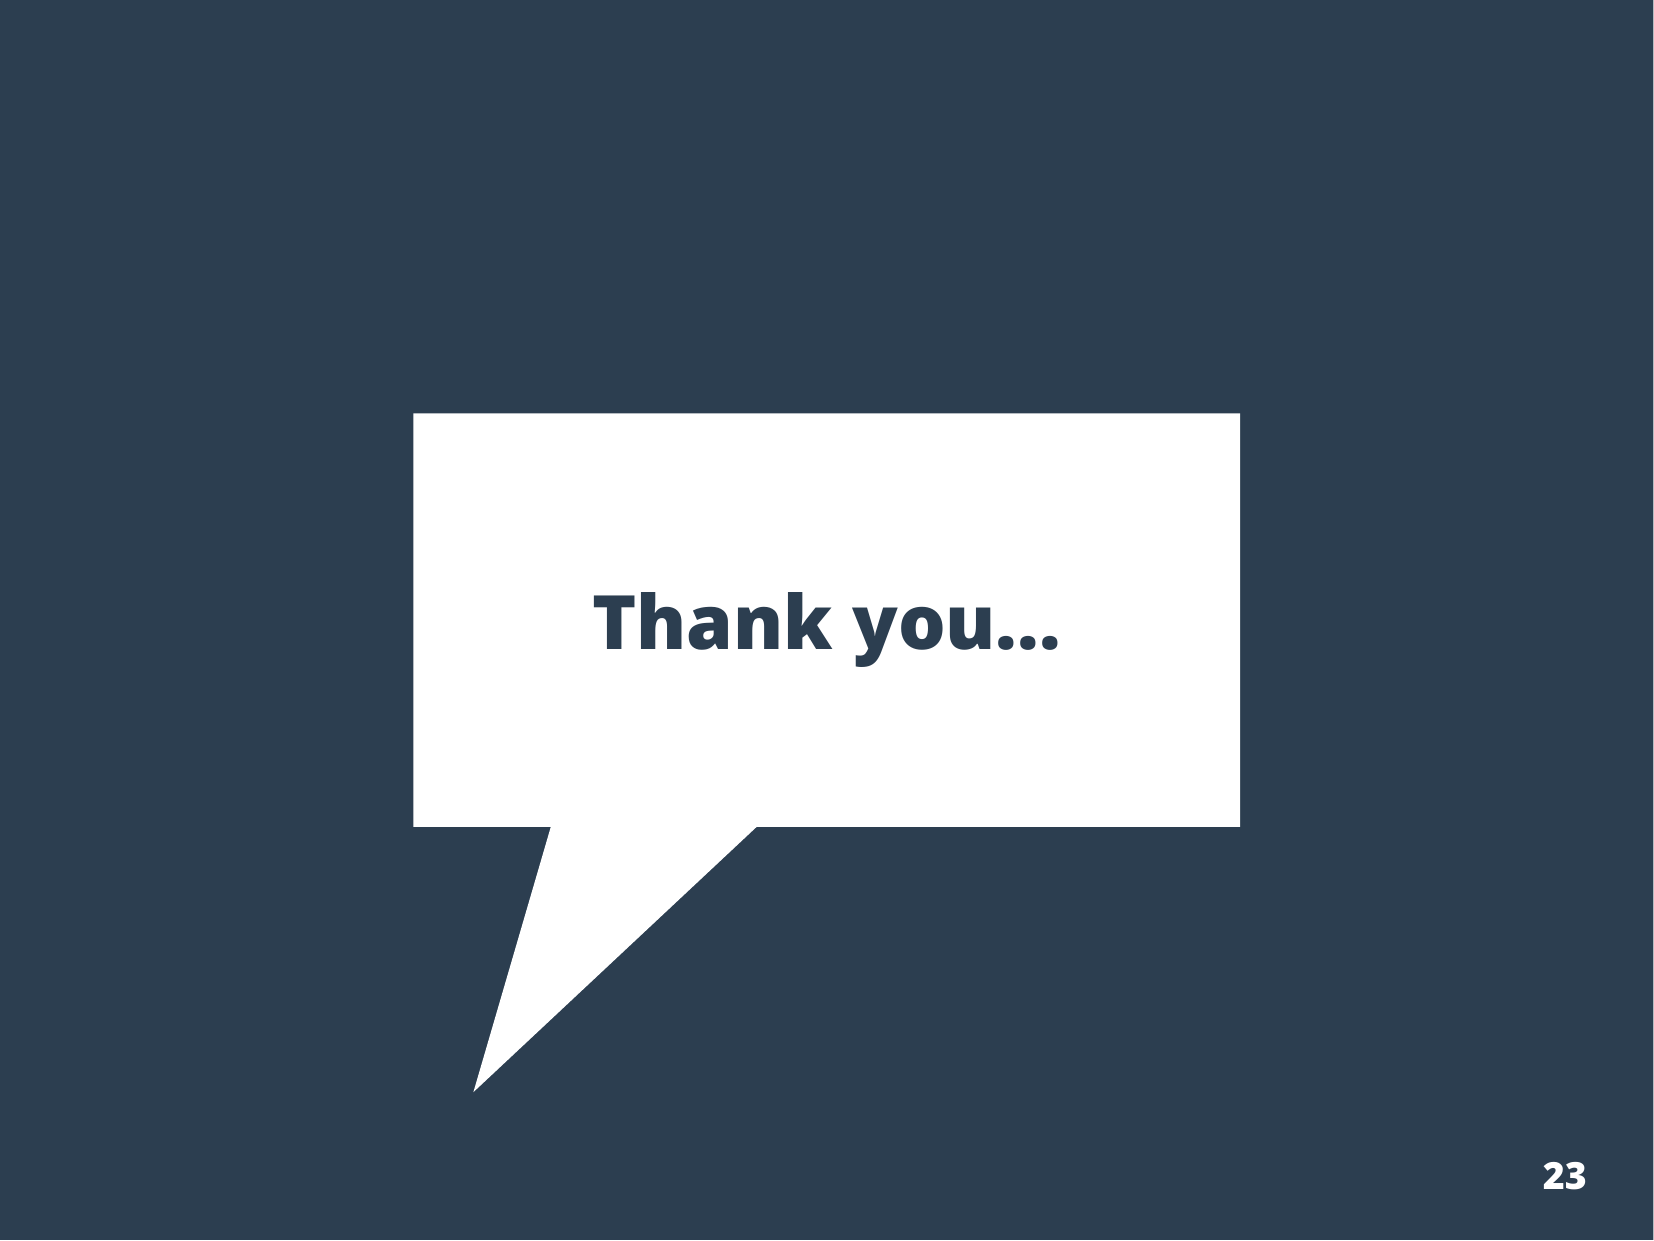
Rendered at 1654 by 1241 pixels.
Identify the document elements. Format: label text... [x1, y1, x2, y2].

title Thank you... [442, 442, 1211, 798]
